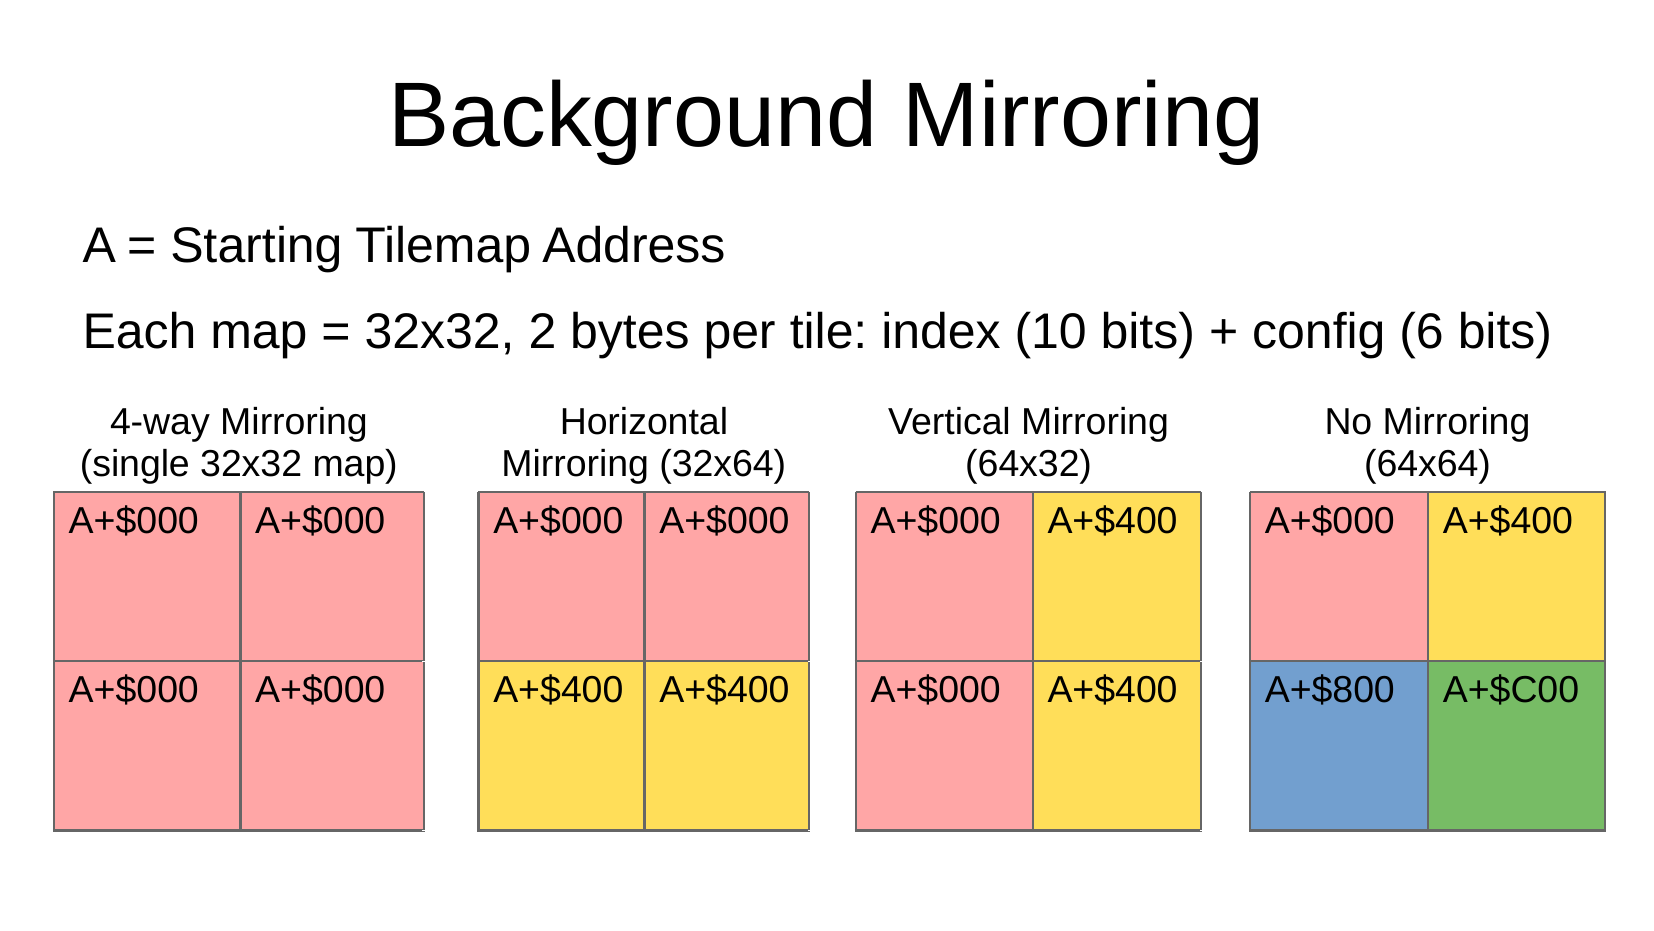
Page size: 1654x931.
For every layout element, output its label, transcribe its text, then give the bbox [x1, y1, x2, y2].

table_header No Mirroring (64x64) [1251, 394, 1605, 491]
table_header Vertical Mirroring (64x32) [857, 394, 1201, 491]
table_cell [810, 493, 855, 661]
table_cell A+$800 [1251, 662, 1427, 829]
table_header [1202, 394, 1250, 492]
text_box [225, 570, 255, 627]
table_cell A+$400 [480, 662, 643, 829]
table_header 4-way Mirroring (single 32x32 map) [55, 394, 423, 491]
table_cell A+$400 [1034, 493, 1200, 660]
table_cell [1202, 662, 1249, 830]
table_cell [425, 662, 477, 830]
list A = Starting Tilemap Address Each map = 32x32, 2 bytes per tile: index (10 bits) + config (6 bits) [82, 217, 1571, 376]
table_cell A+$000 [857, 662, 1032, 829]
table_cell A+$000 [55, 662, 239, 829]
table_cell A+$400 [1429, 493, 1604, 660]
table_cell A+$000 [646, 493, 808, 660]
table_cell [1202, 493, 1249, 661]
table_cell A+$000 [857, 493, 1032, 660]
table_cell [425, 493, 477, 661]
table_header Horizontal Mirroring (32x64) [479, 394, 809, 491]
table_cell A+$000 [242, 662, 423, 829]
table_cell A+$000 [55, 493, 239, 660]
table_header [424, 394, 478, 492]
title Background Mirroring [82, 37, 1571, 193]
table_cell A+$400 [646, 662, 808, 829]
table_header [810, 394, 856, 492]
table_cell A+$000 [242, 493, 423, 660]
table_cell A+$000 [480, 493, 643, 660]
table_cell A+$C00 [1429, 662, 1604, 829]
table_cell [810, 662, 855, 830]
table_cell A+$000 [1251, 493, 1427, 660]
table_cell A+$400 [1034, 662, 1200, 829]
